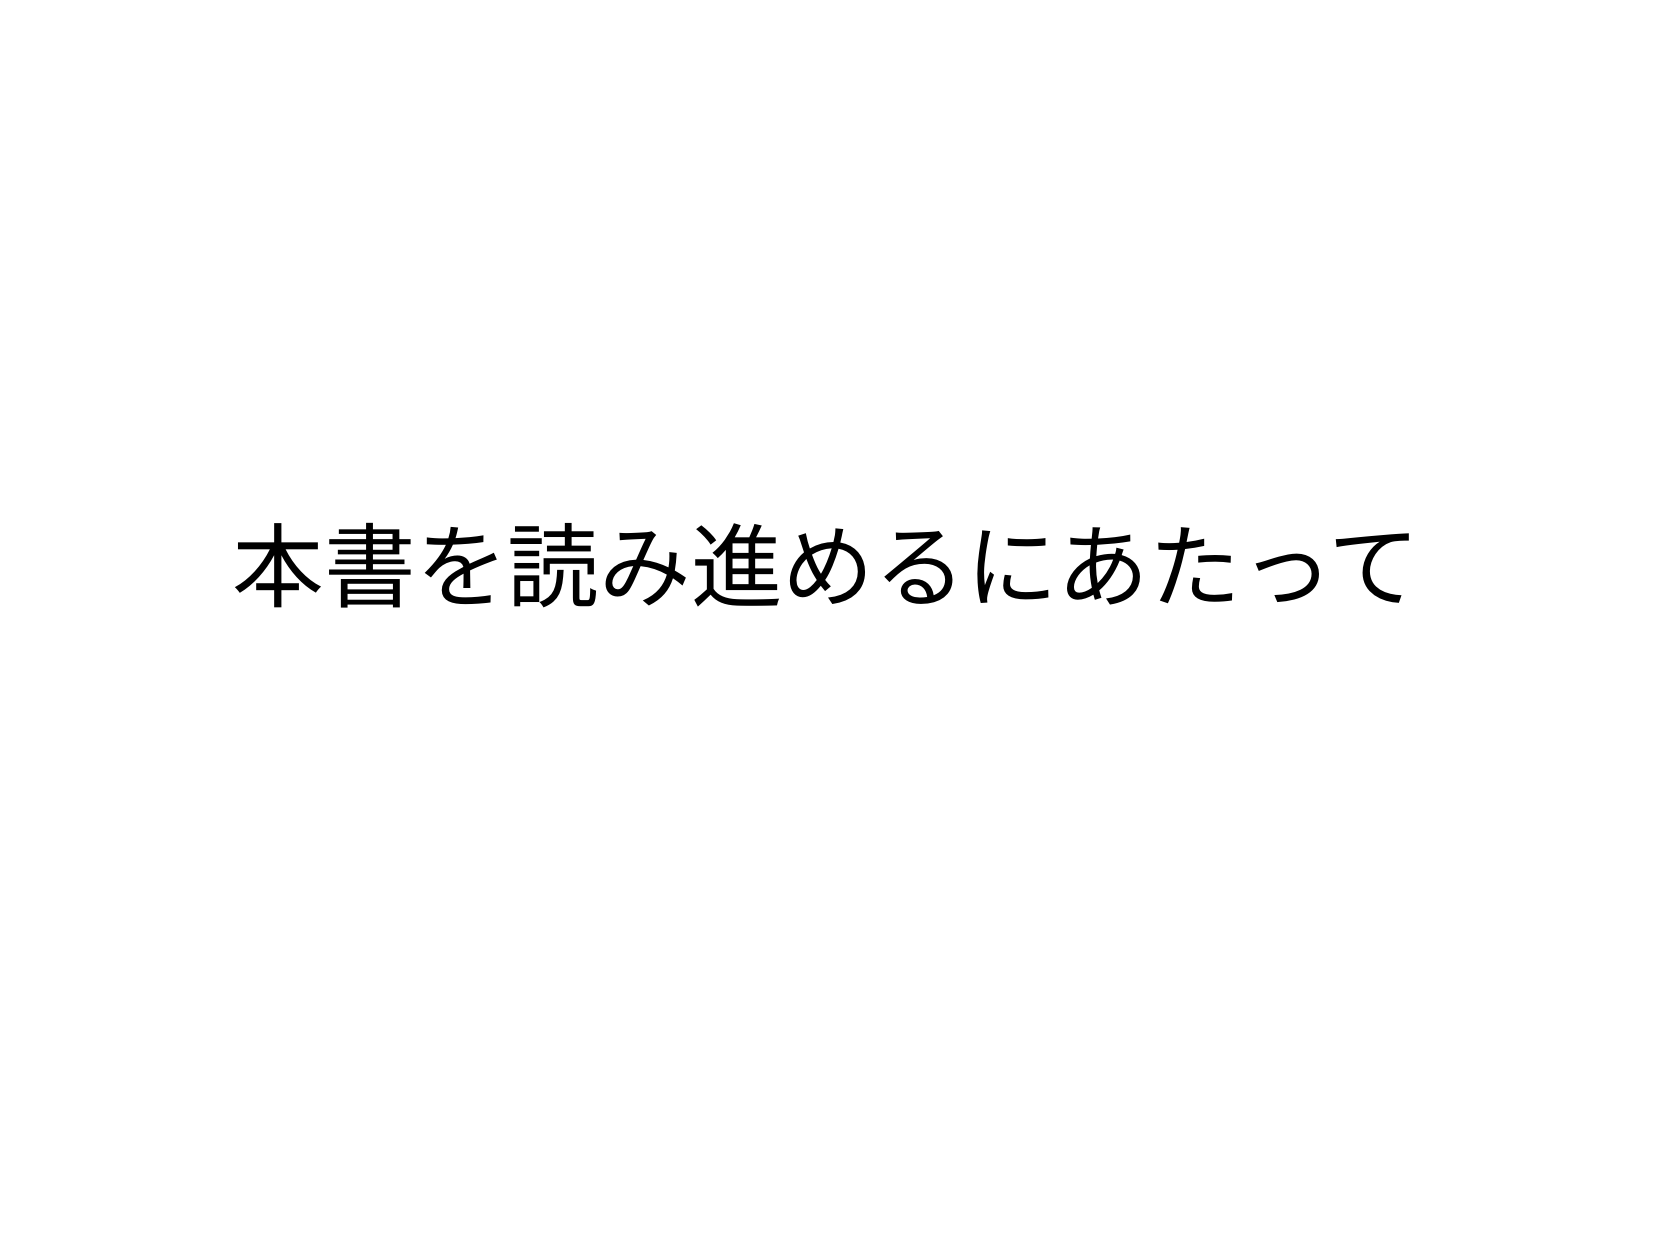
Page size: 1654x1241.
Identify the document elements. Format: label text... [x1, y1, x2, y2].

title 本書を読み進めるにあたって [82, 456, 1571, 664]
